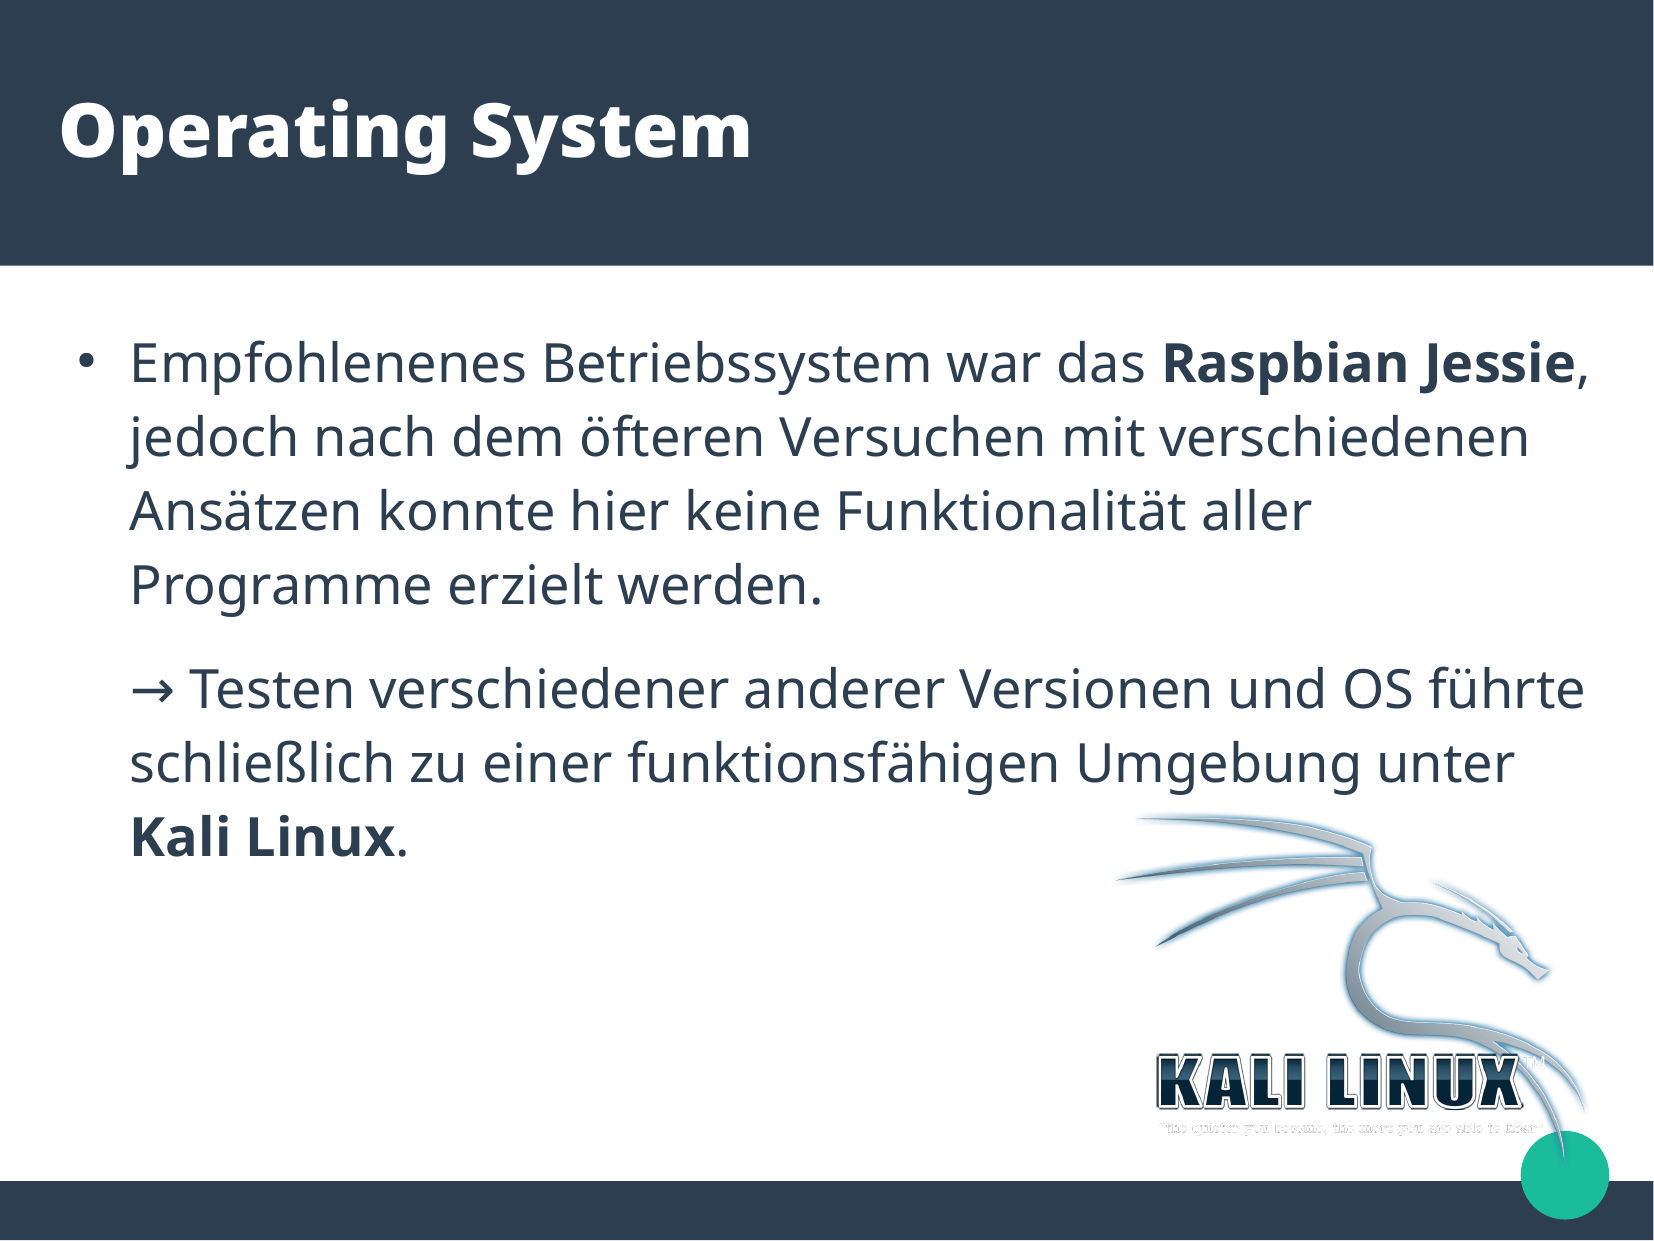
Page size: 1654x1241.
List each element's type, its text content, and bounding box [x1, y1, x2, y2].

picture [1110, 810, 1591, 1171]
list Empfohlenenes Betriebssystem war das Raspbian Jessie, jedoch nach dem öfteren Versuchen mit verschiedenen Ansätzen konnte hier keine Funktionalität aller Programme erzielt werden. → Testen verschiedener anderer Versionen und OS führte schließlich zu einer funktionsfähigen Umgebung unter Kali Linux. [59, 324, 1595, 1152]
title Operating System [59, 49, 1595, 207]
